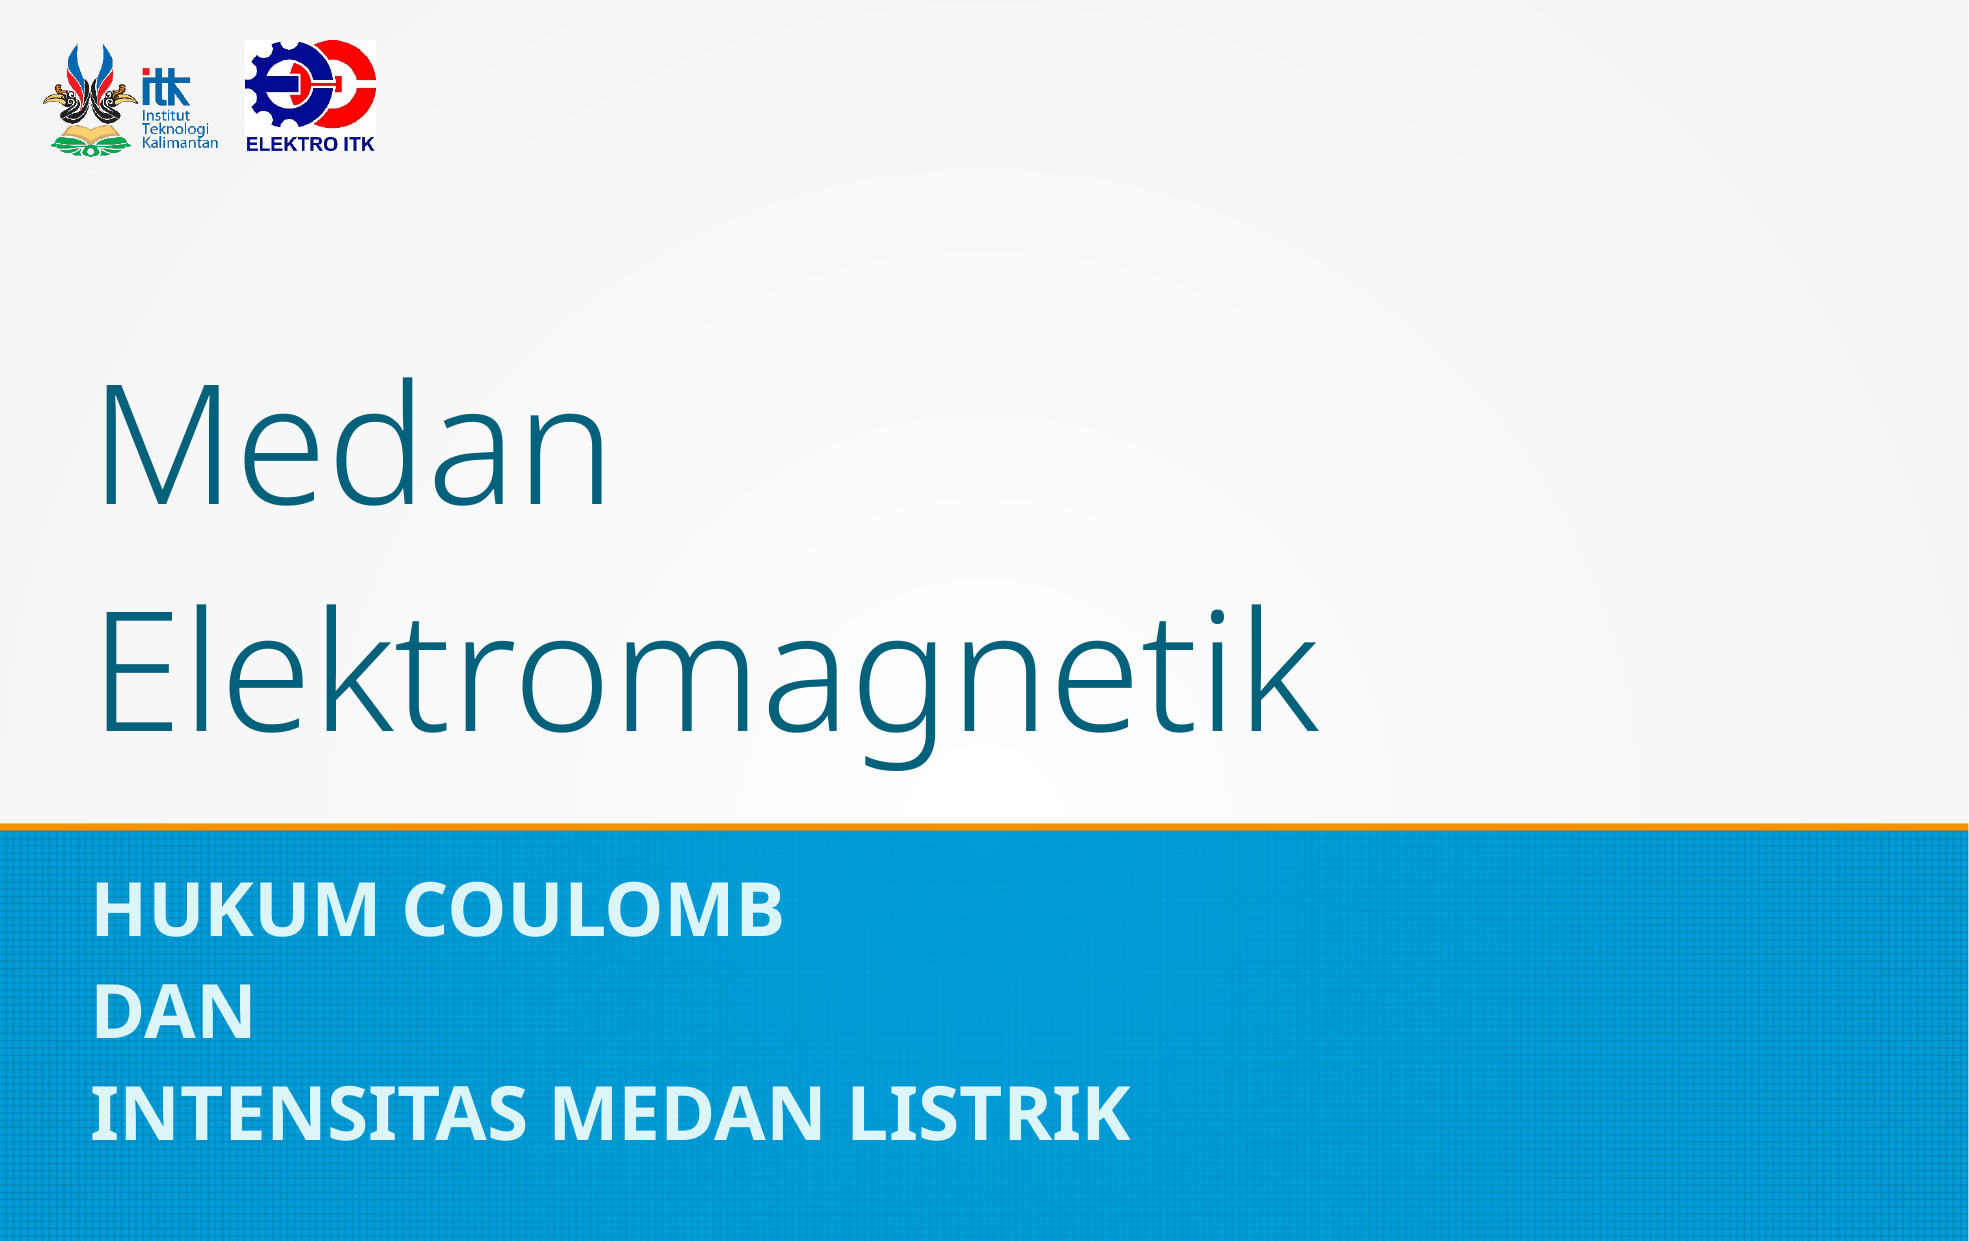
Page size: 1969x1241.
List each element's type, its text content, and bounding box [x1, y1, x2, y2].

title Medan Elektromagnetik [90, 49, 1862, 781]
subtitle HUKUM COULOMB DAN INTENSITAS MEDAN LISTRIK [90, 855, 1861, 1118]
picture [0, 0, 1969, 830]
